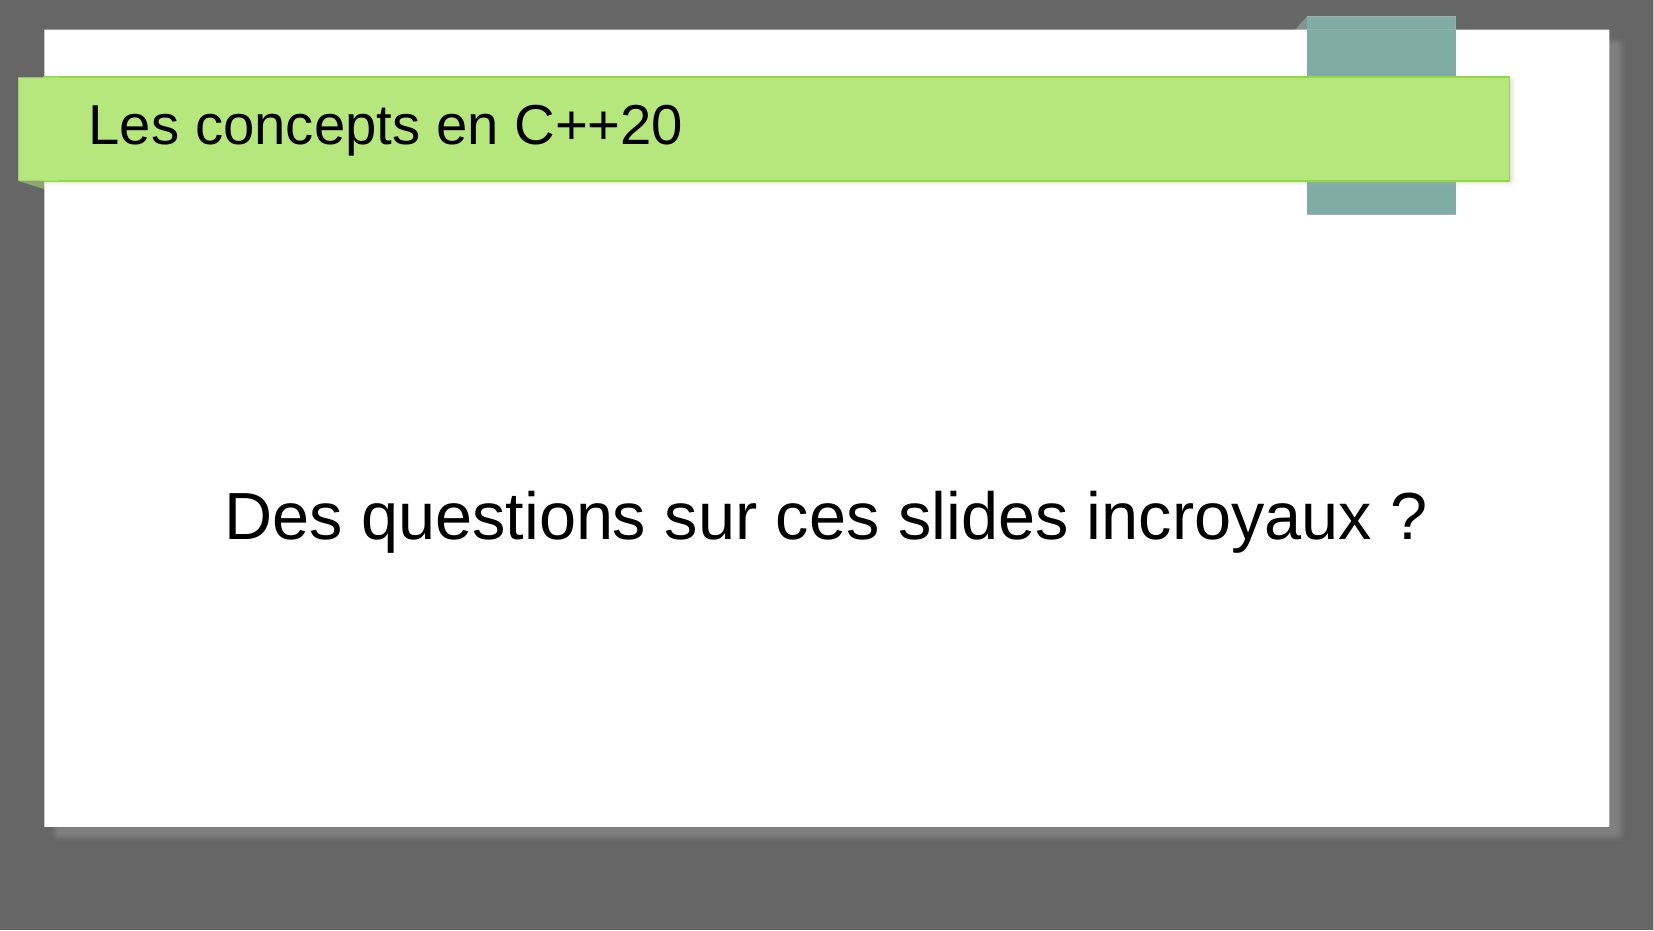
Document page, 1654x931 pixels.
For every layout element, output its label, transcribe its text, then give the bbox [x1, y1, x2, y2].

title Les concepts en C++20 [88, 73, 1506, 178]
subtitle Des questions sur ces slides incroyaux ? [88, 221, 1565, 813]
